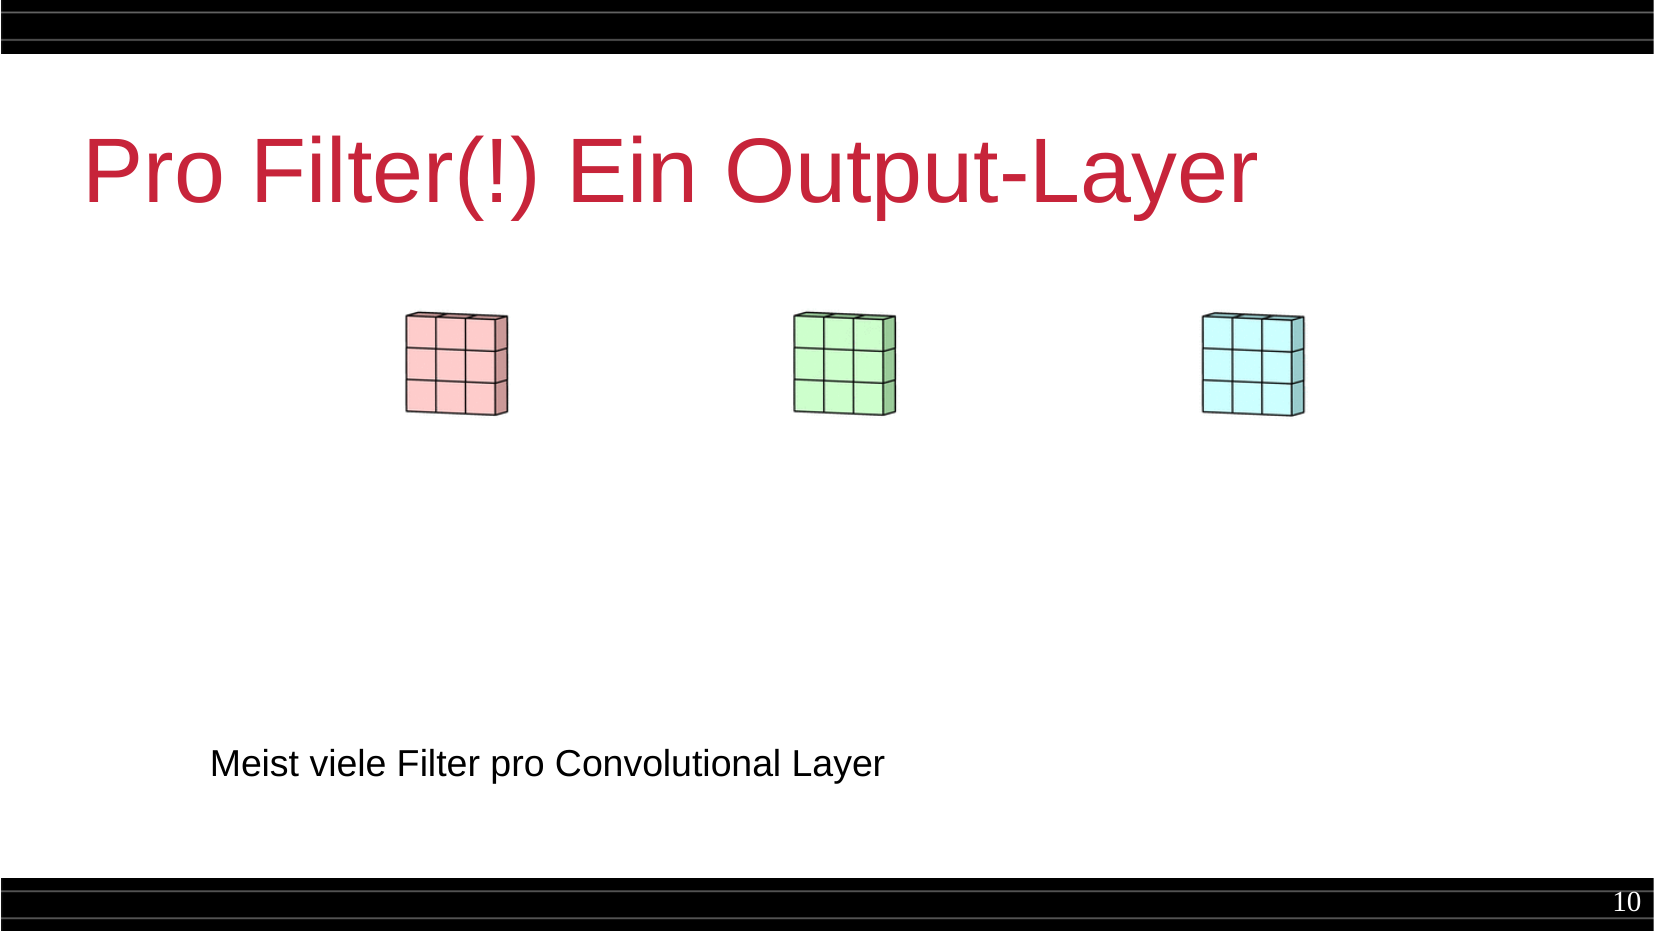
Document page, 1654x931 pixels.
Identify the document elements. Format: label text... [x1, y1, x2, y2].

title Pro Filter(!) Ein Output-Layer [82, 92, 1571, 249]
picture [206, 271, 1447, 757]
picture [1, 0, 1654, 54]
picture [1, 878, 1654, 931]
text_box Meist viele Filter pro Convolutional Layer [195, 735, 1141, 821]
